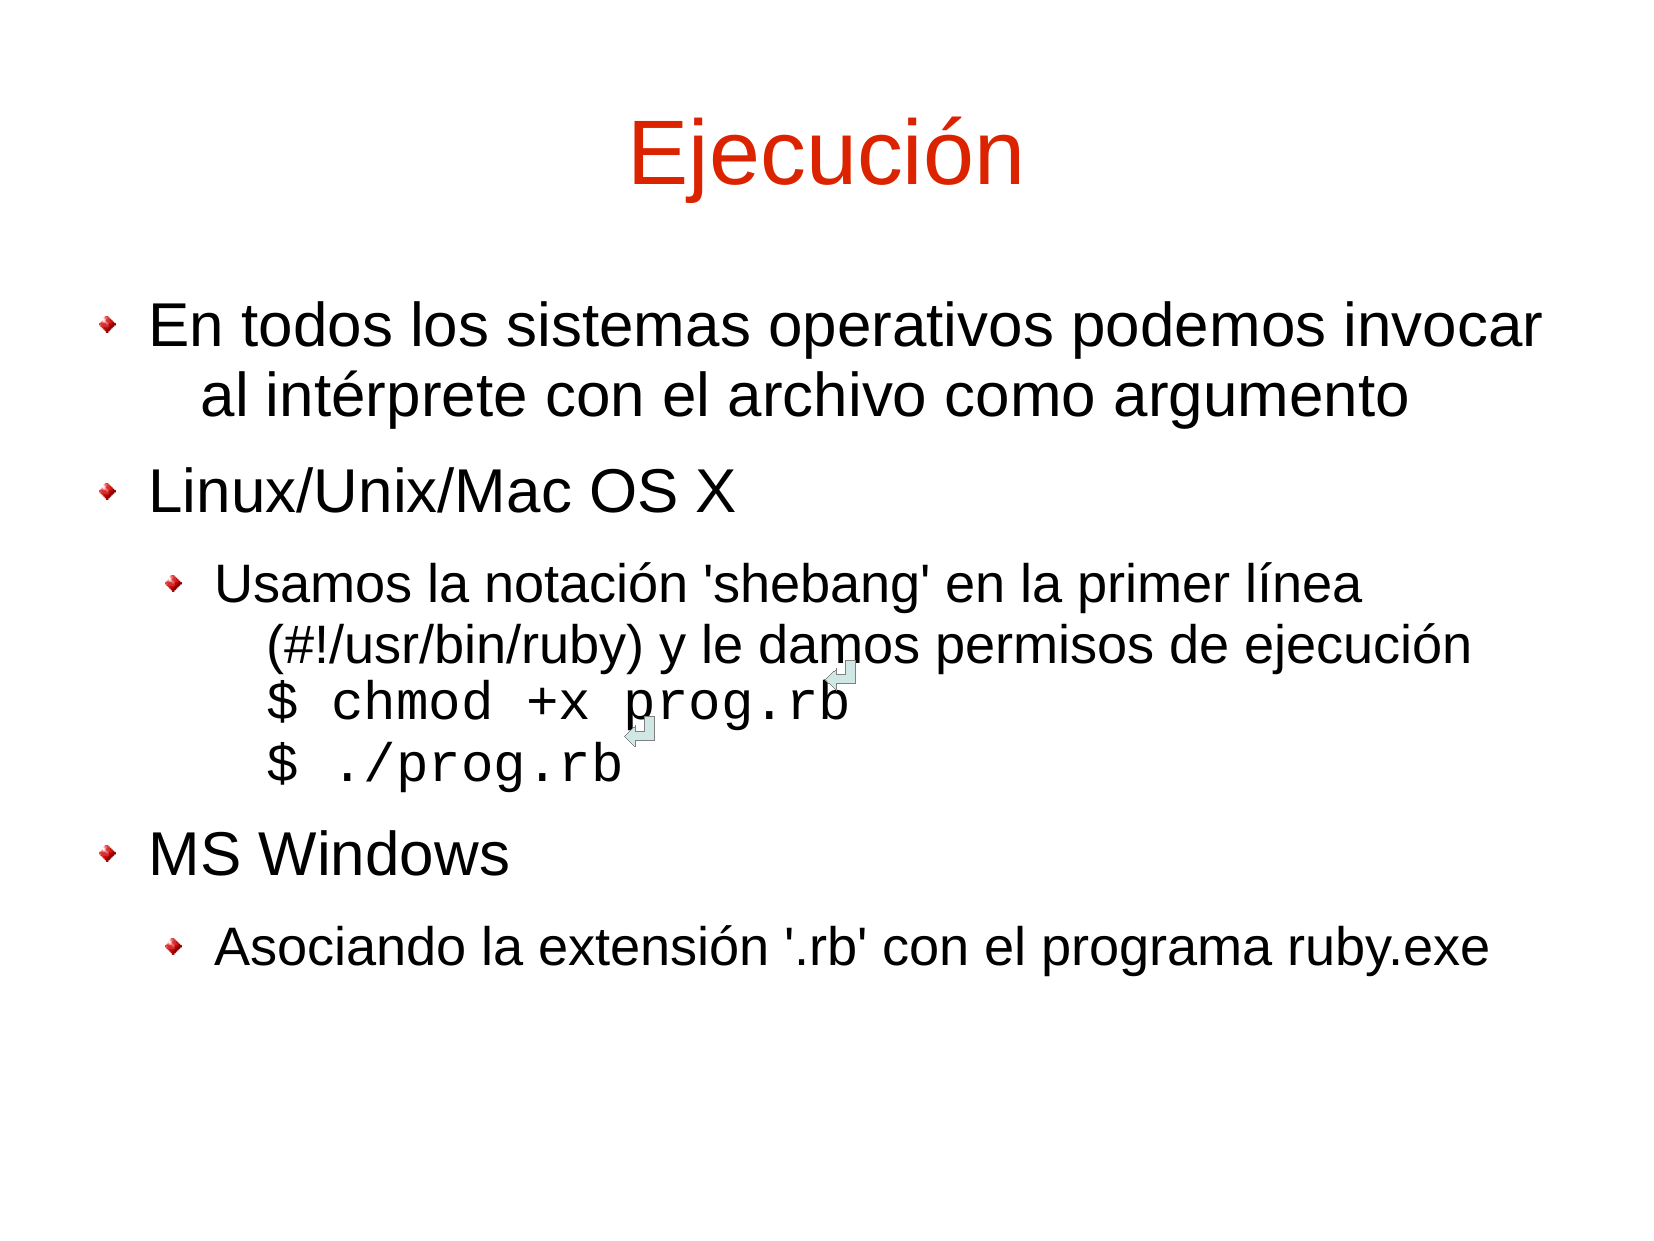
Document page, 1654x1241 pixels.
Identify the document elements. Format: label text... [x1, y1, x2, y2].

title Ejecución [82, 49, 1571, 257]
text_box [624, 716, 655, 747]
list En todos los sistemas operativos podemos invocar al intérprete con el archivo como argumento Linux/Unix/Mac OS X Usamos la notación 'shebang' en la primer línea (#!/usr/bin/ruby) y le damos permisos de ejecución $ chmod +x prog.rb $ ./prog.rb MS Windows Asociando la extensión '.rb' con el programa ruby.exe [82, 290, 1571, 1109]
text_box [824, 660, 856, 691]
